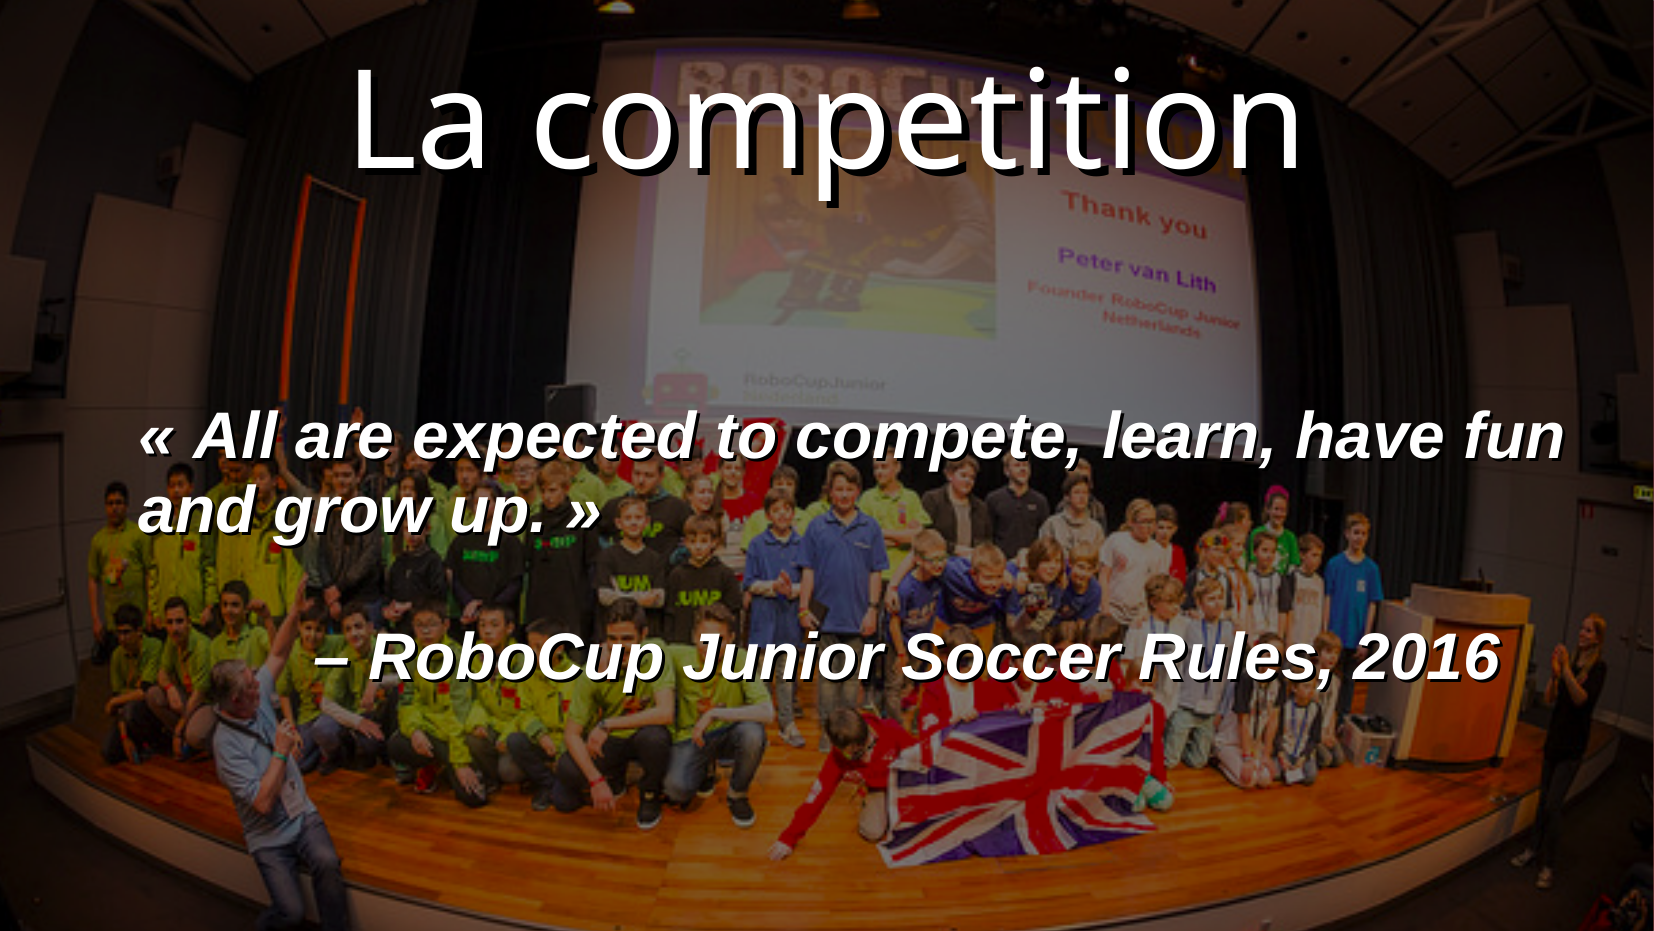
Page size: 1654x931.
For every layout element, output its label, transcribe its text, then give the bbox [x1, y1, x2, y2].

title La competition [82, 37, 1571, 193]
list « All are expected to compete, learn, have fun and grow up. » – RoboCup Junior Soccer Rules, 2016 [82, 217, 1571, 758]
text_box [0, 0, 1654, 931]
